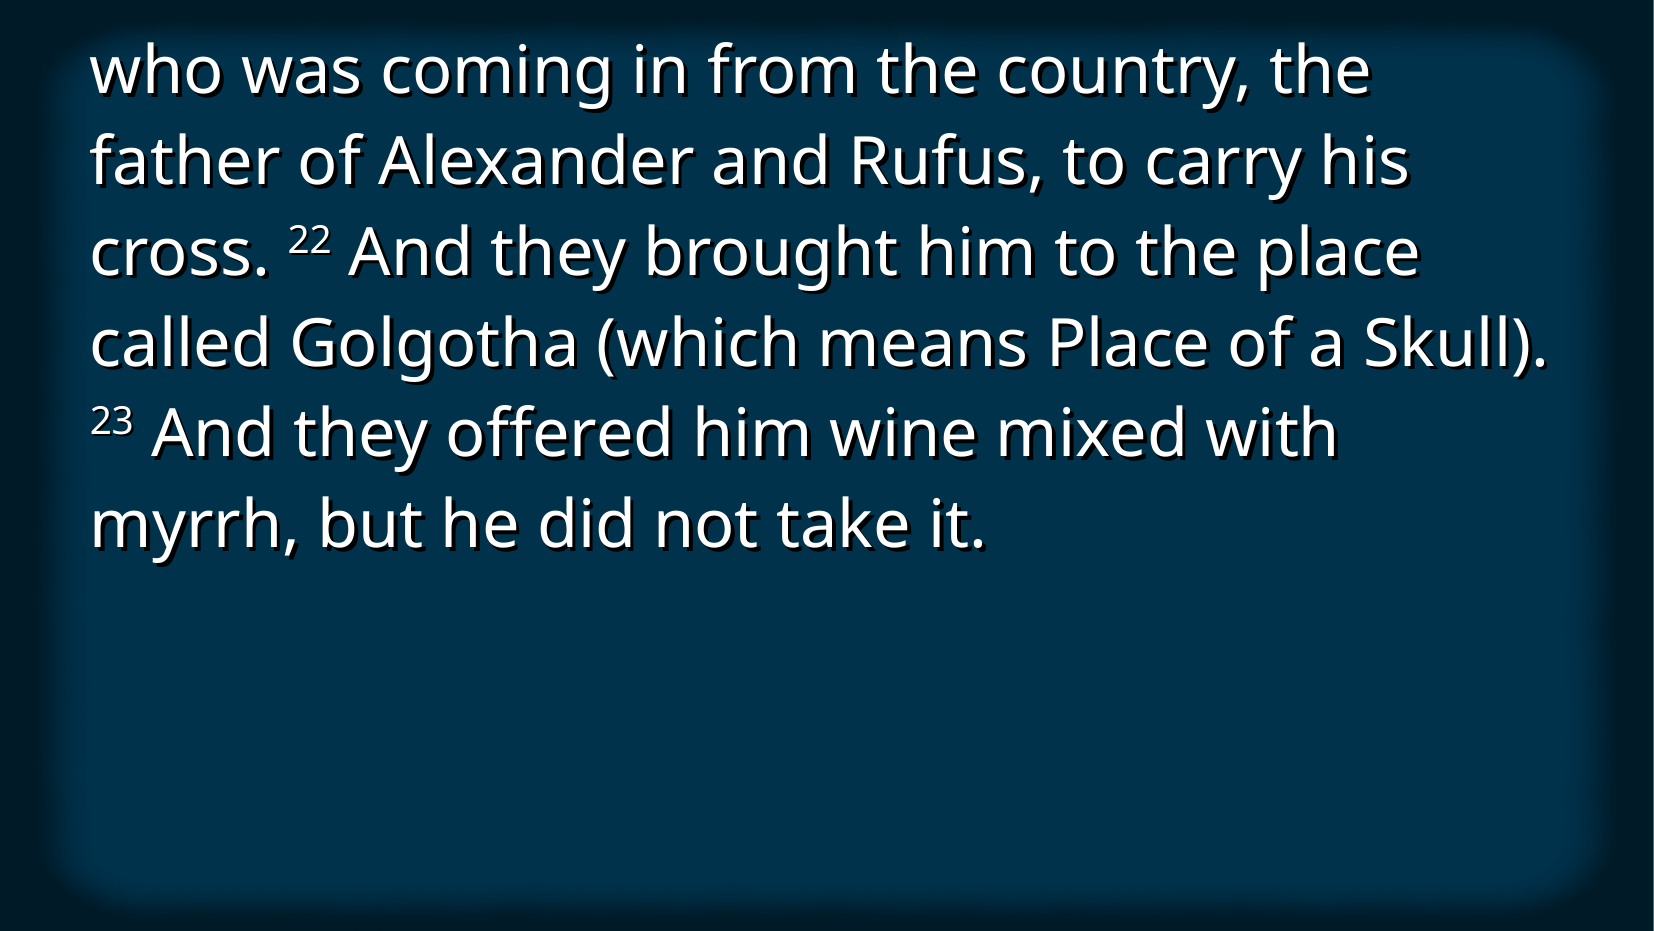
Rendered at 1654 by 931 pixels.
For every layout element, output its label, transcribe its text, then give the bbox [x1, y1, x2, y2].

text_box who was coming in from the country, the father of Alexander and Rufus, to carry his cross. 22 And they brought him to the place called Golgotha (which means Place of a Skull). 23 And they offered him wine mixed with myrrh, but he did not take it. [75, 15, 1576, 474]
picture [0, 0, 1654, 931]
